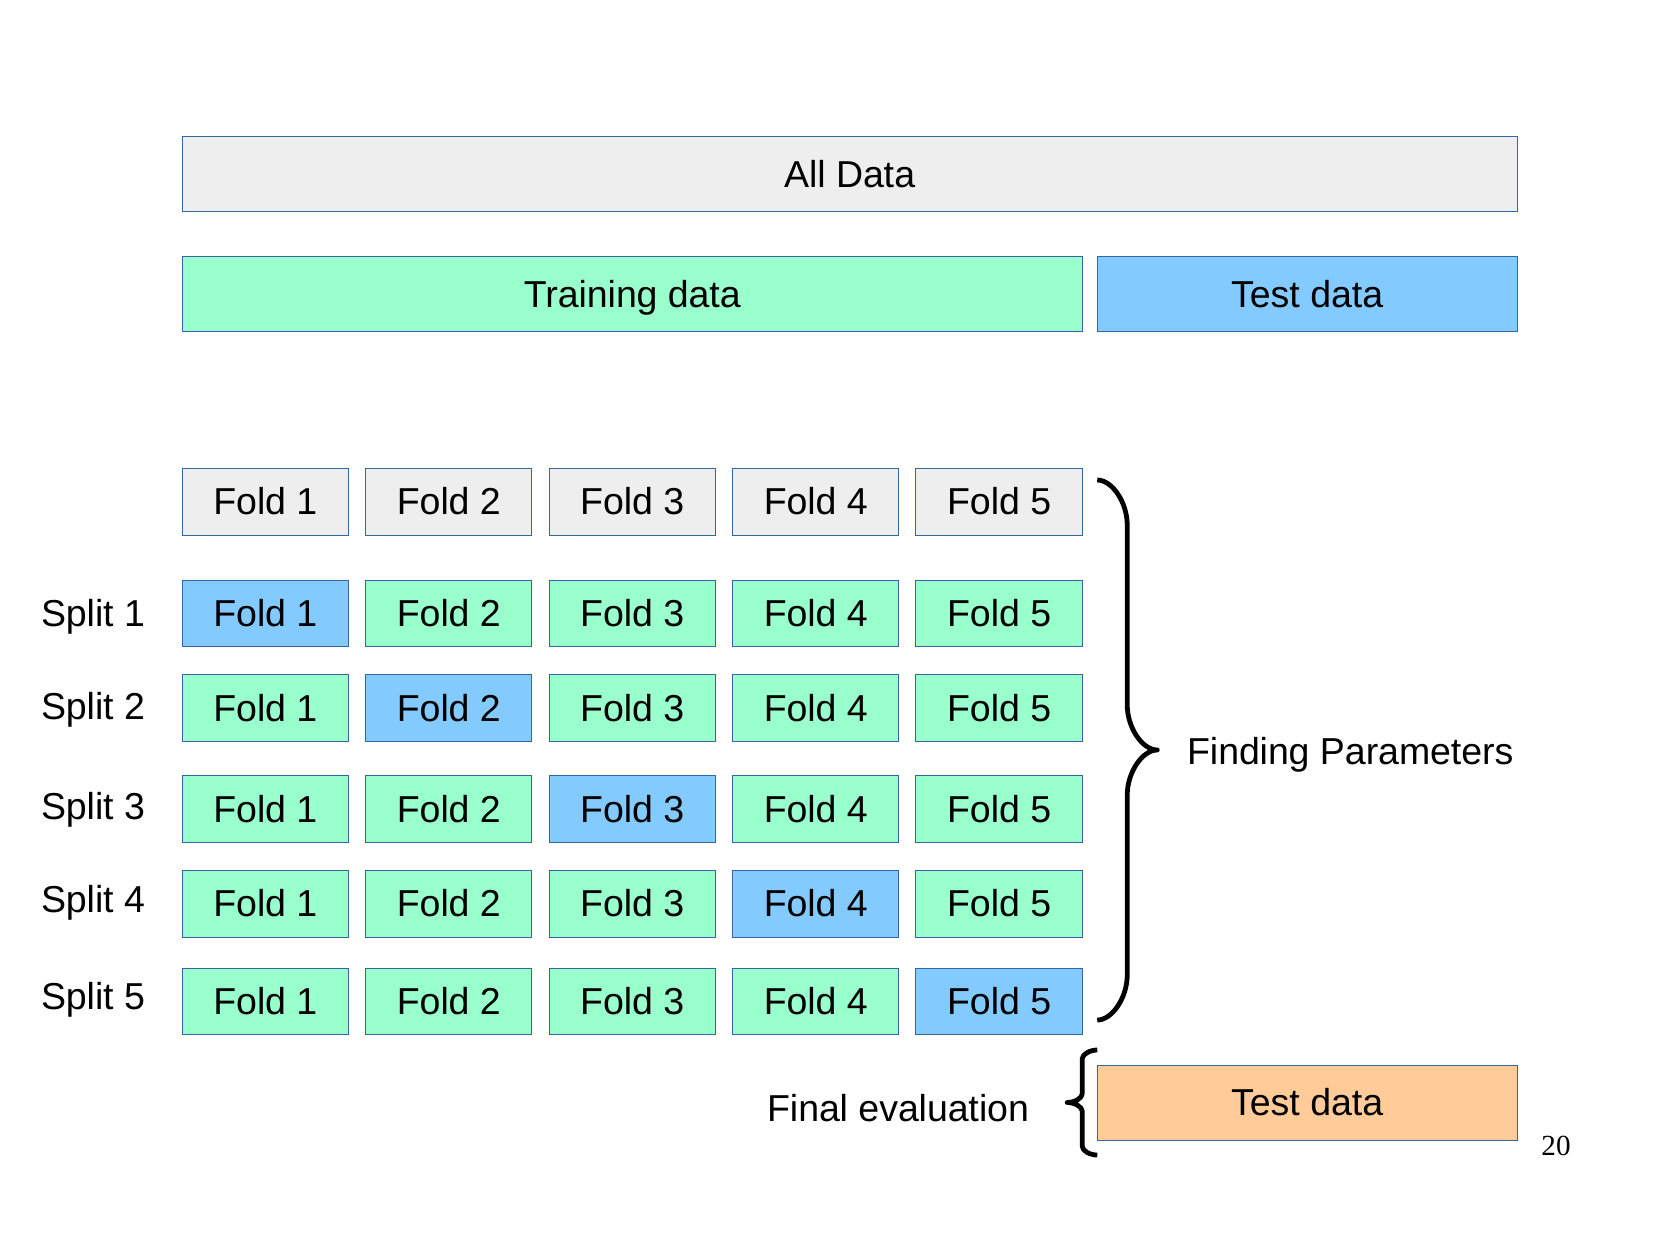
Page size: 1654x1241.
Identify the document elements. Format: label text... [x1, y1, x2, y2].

text_box Fold 5 [915, 968, 1083, 1035]
text_box Fold 3 [549, 870, 716, 938]
text_box Fold 2 [365, 870, 532, 938]
text_box Split 3 [26, 777, 164, 835]
text_box Fold 5 [915, 775, 1083, 843]
text_box Fold 2 [365, 468, 532, 536]
text_box Fold 3 [549, 968, 716, 1035]
text_box All Data [182, 136, 1518, 212]
text_box Fold 1 [182, 775, 349, 843]
text_box Test data [1097, 256, 1518, 332]
text_box Fold 3 [549, 674, 716, 742]
text_box Fold 5 [915, 468, 1083, 536]
text_box Fold 3 [549, 775, 716, 843]
text_box Fold 2 [365, 968, 532, 1035]
text_box Fold 2 [365, 775, 532, 843]
text_box Fold 4 [732, 468, 899, 536]
text_box Fold 5 [915, 674, 1083, 742]
text_box Fold 4 [732, 674, 899, 742]
text_box Fold 5 [915, 870, 1083, 938]
text_box Fold 1 [182, 674, 349, 742]
text_box Finding Parameters [1172, 723, 1576, 781]
text_box Fold 1 [182, 580, 349, 647]
text_box Split 1 [26, 585, 164, 642]
text_box Fold 2 [365, 580, 532, 647]
text_box Final evaluation [752, 1080, 1053, 1137]
text_box Fold 1 [182, 968, 349, 1035]
text_box Fold 2 [365, 674, 532, 742]
text_box Fold 4 [732, 968, 899, 1035]
text_box Fold 4 [732, 775, 899, 843]
text_box Fold 1 [182, 870, 349, 938]
text_box Fold 4 [732, 580, 899, 647]
text_box Fold 1 [182, 468, 349, 536]
text_box Split 5 [26, 967, 164, 1025]
text_box Test data [1097, 1065, 1518, 1141]
text_box Fold 5 [915, 580, 1083, 647]
text_box Training data [182, 256, 1083, 332]
text_box Split 4 [26, 871, 164, 929]
text_box Split 2 [26, 678, 164, 736]
text_box Fold 3 [549, 580, 716, 647]
text_box Fold 4 [732, 870, 899, 938]
text_box Fold 3 [549, 468, 716, 536]
